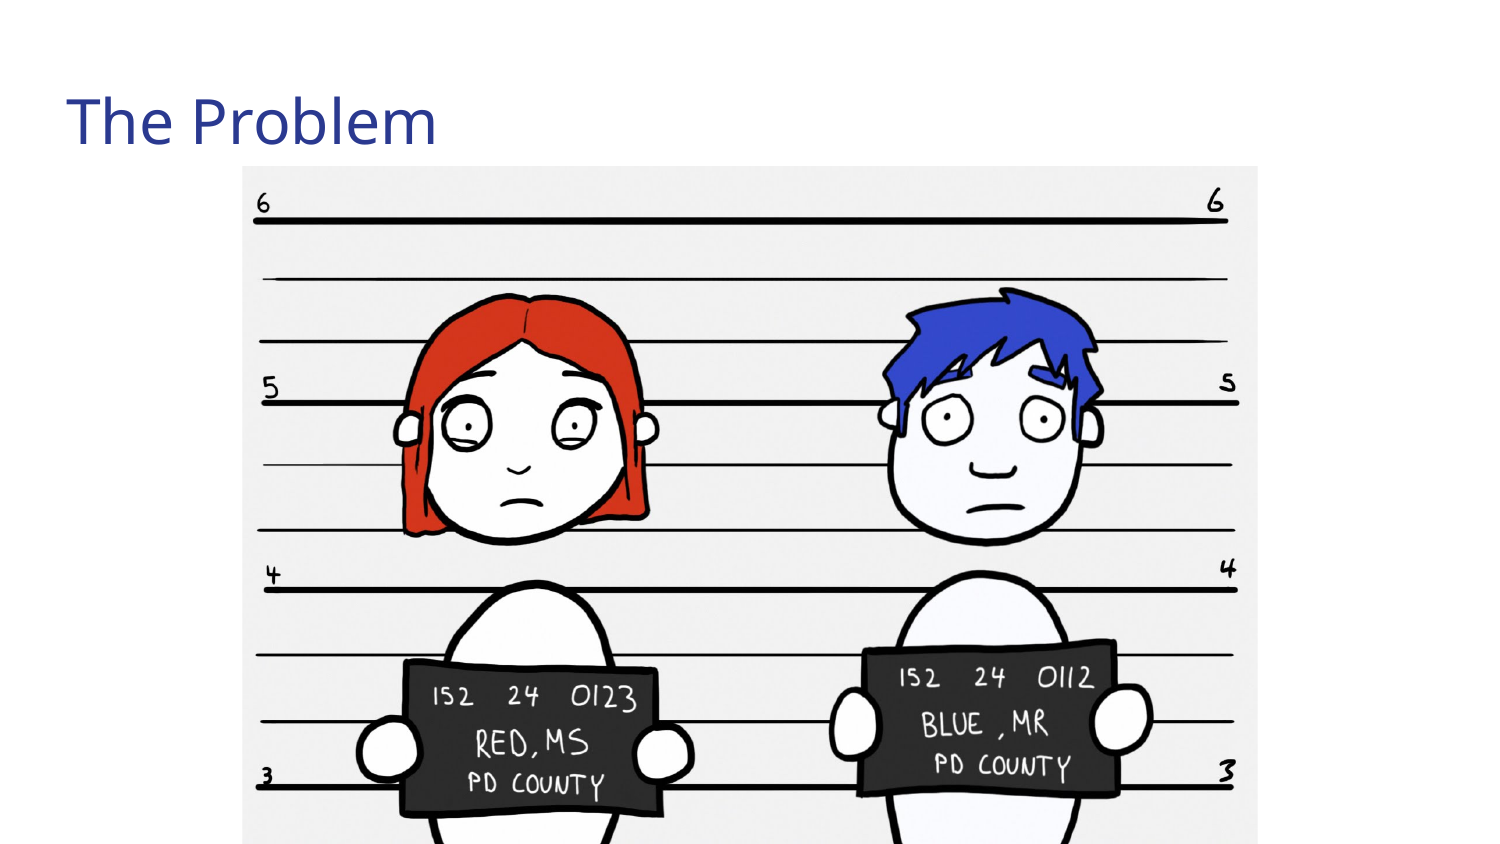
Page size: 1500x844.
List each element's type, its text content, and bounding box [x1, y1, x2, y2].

title The Problem [51, 67, 1449, 167]
picture [242, 166, 1258, 844]
